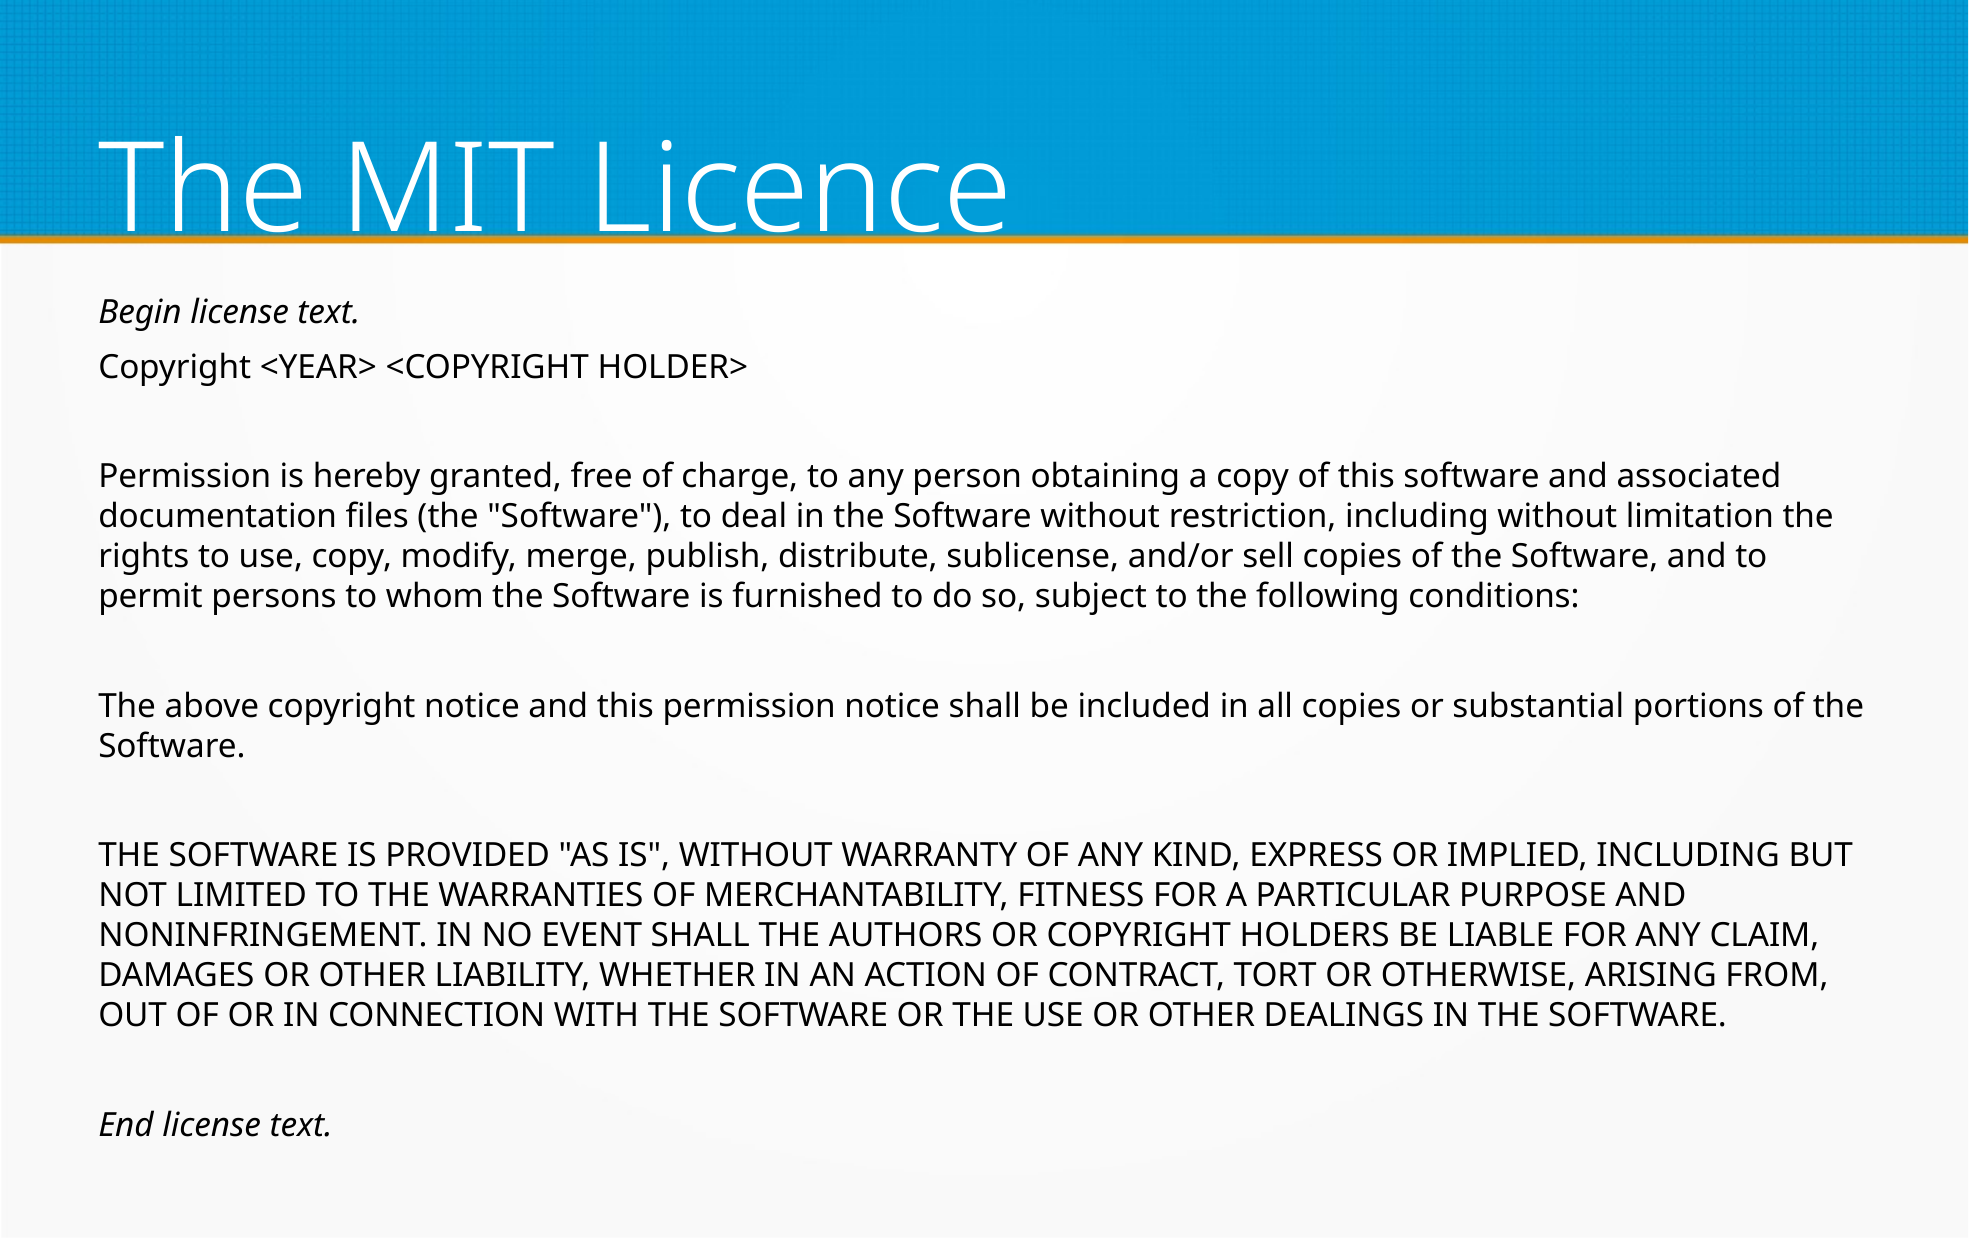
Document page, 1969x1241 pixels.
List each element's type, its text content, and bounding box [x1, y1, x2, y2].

list Begin license text. Copyright <YEAR> <COPYRIGHT HOLDER> Permission is hereby granted, free of charge, to any person obtaining a copy of this software and associated documentation files (the "Software"), to deal in the Software without restriction, including without limitation the rights to use, copy, modify, merge, publish, distribute, sublicense, and/or sell copies of the Software, and to permit persons to whom the Software is furnished to do so, subject to the following conditions: The above copyright notice and this permission notice shall be included in all copies or substantial portions of the Software. THE SOFTWARE IS PROVIDED "AS IS", WITHOUT WARRANTY OF ANY KIND, EXPRESS OR IMPLIED, INCLUDING BUT NOT LIMITED TO THE WARRANTIES OF MERCHANTABILITY, FITNESS FOR A PARTICULAR PURPOSE AND NONINFRINGEMENT. IN NO EVENT SHALL THE AUTHORS OR COPYRIGHT HOLDERS BE LIABLE FOR ANY CLAIM, DAMAGES OR OTHER LIABILITY, WHETHER IN AN ACTION OF CONTRACT, TORT OR OTHERWISE, ARISING FROM, OUT OF OR IN CONNECTION WITH THE SOFTWARE OR THE USE OR OTHER DEALINGS IN THE SOFTWARE. End license text. [98, 290, 1870, 1156]
picture [0, 233, 1969, 1241]
title The MIT Licence [98, 49, 1870, 257]
